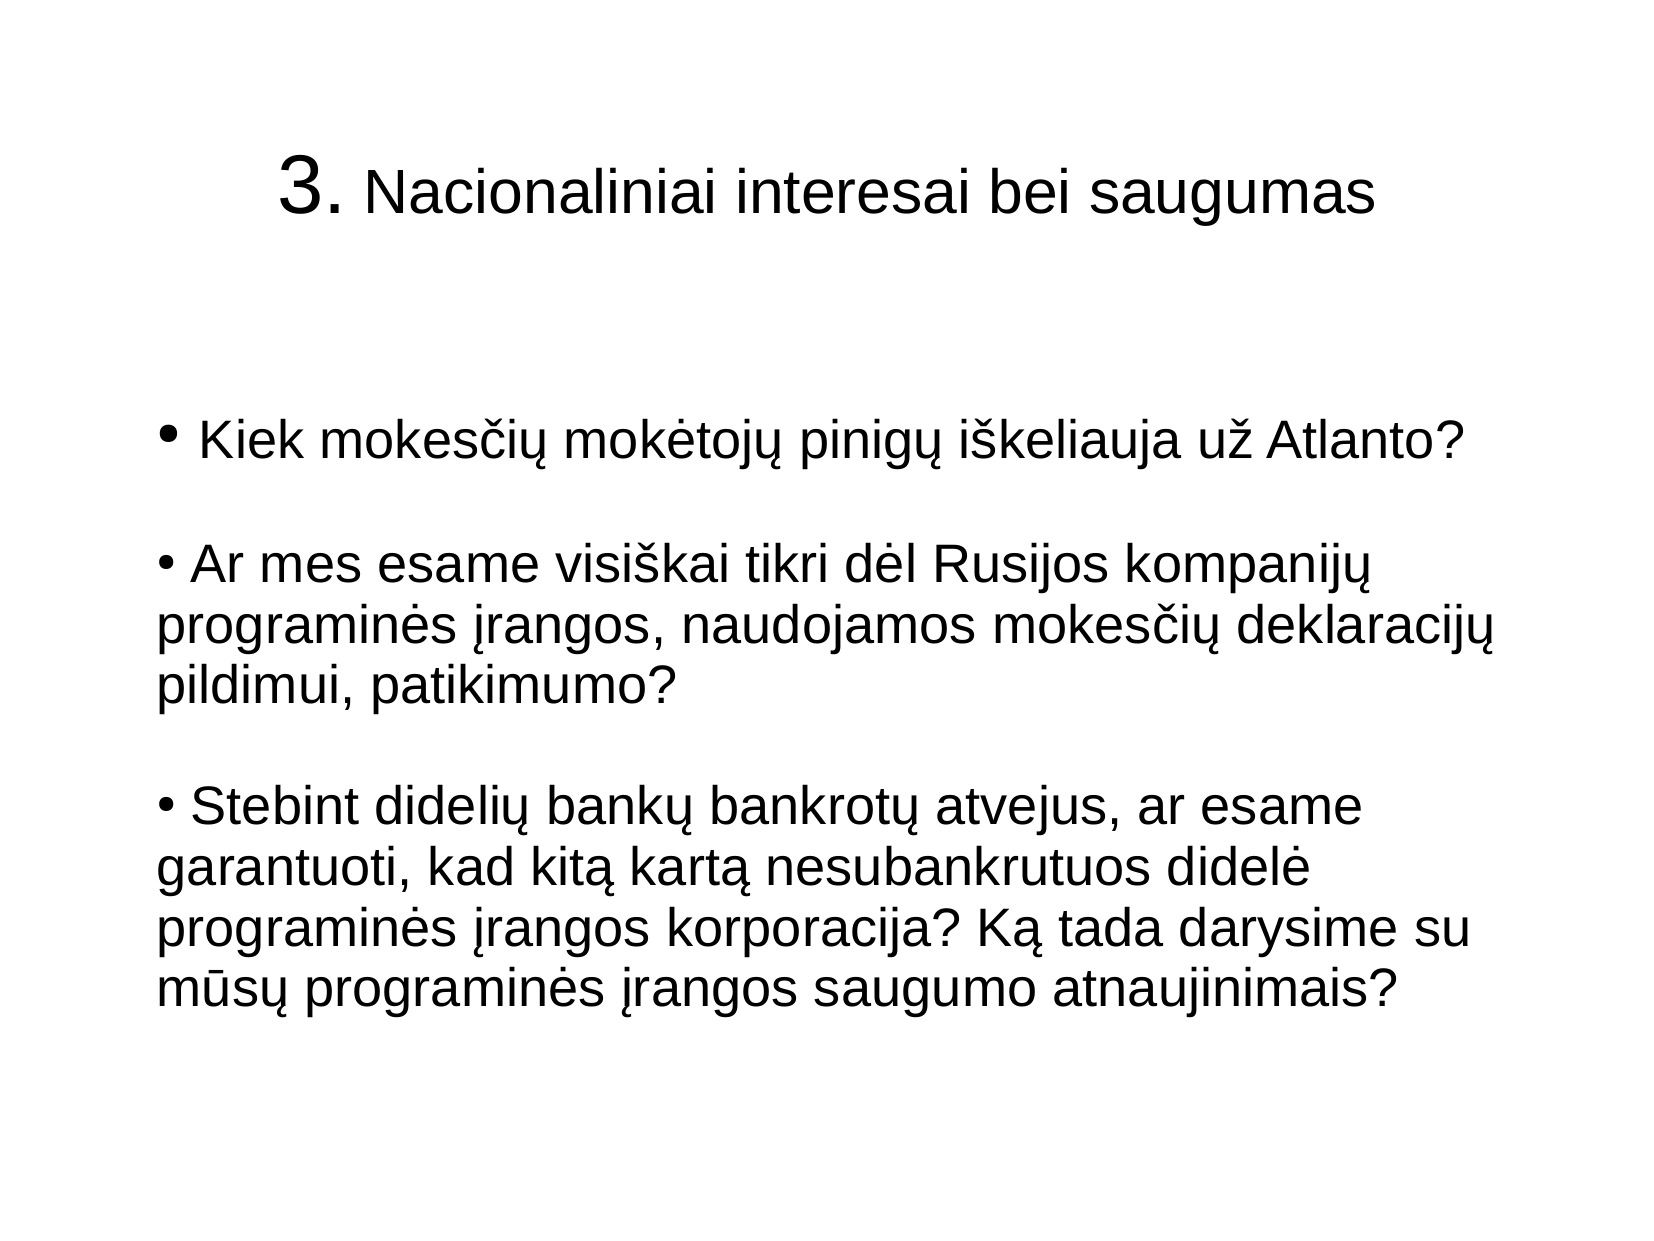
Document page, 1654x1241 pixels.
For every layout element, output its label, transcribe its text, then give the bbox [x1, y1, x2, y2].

text_box 3. Nacionaliniai interesai bei saugumas [262, 130, 1401, 296]
text_box Kiek mokesčių mokėtojų pinigų iškeliauja už Atlanto? Ar mes esame visiškai tikri dėl Rusijos kompanijų programinės įrangos, naudojamos mokesčių deklaracijų pildimui, patikimumo? Stebint didelių bankų bankrotų atvejus, ar esame garantuoti, kad kitą kartą nesubankrutuos didelė programinės įrangos korporacija? Ką tada darysime su mūsų programinės įrangos saugumo atnaujinimais? [141, 391, 1559, 1026]
